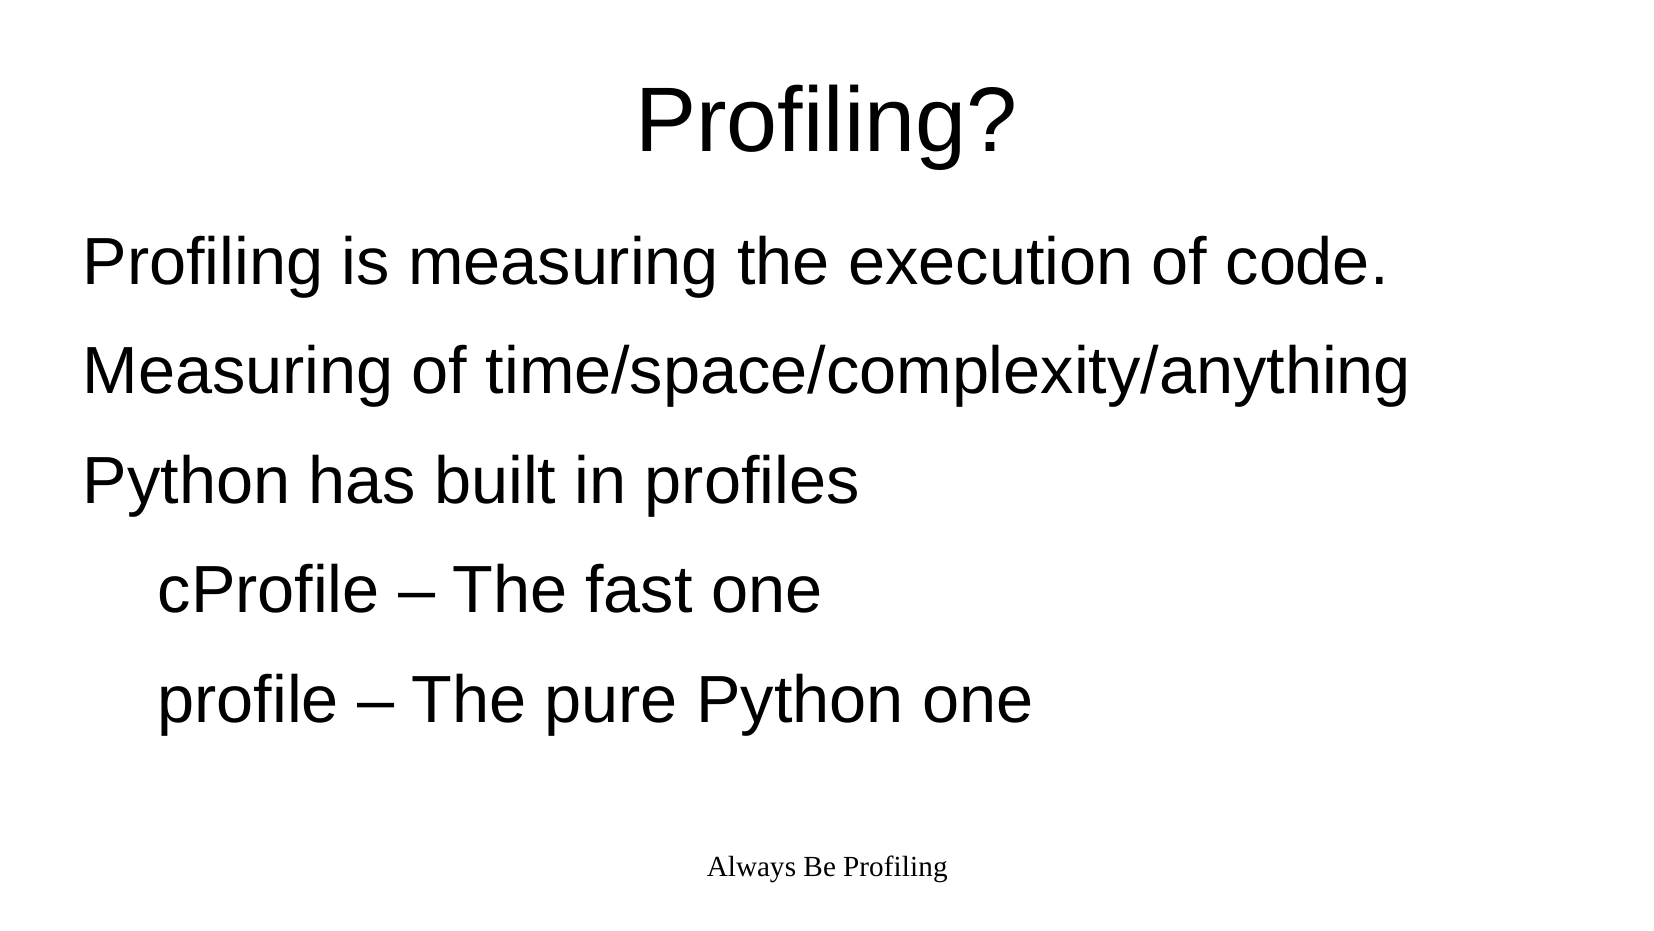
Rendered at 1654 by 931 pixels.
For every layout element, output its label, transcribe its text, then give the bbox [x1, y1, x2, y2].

text_box Always Be Profiling [565, 847, 1090, 912]
title Profiling? [82, 37, 1571, 193]
list Profiling is measuring the execution of code. Measuring of time/space/complexity/anything Python has built in profiles cProfile – The fast one profile – The pure Python one [82, 217, 1571, 758]
